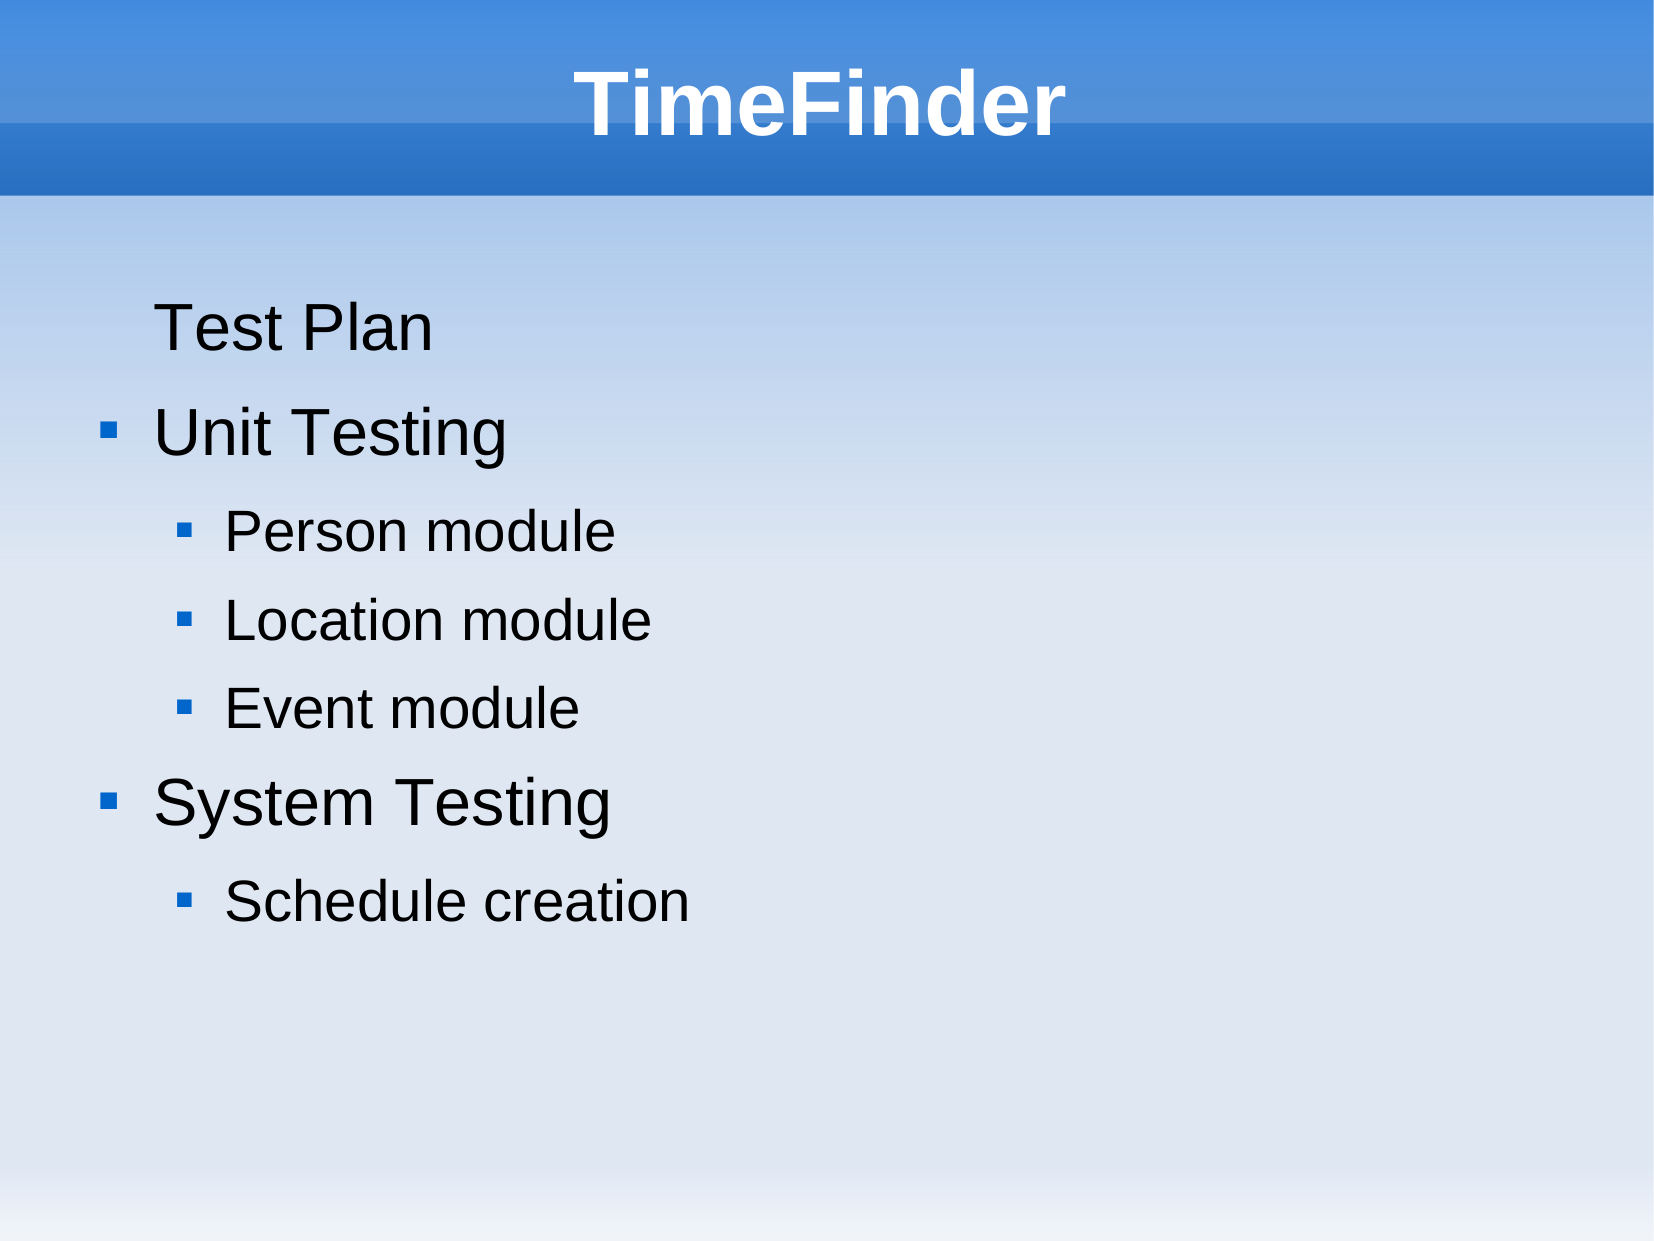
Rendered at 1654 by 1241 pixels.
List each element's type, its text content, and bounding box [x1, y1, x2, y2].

list Test Plan Unit Testing Person module Location module Event module System Testing Schedule creation [82, 290, 1571, 1094]
title TimeFinder [76, 7, 1565, 200]
picture [0, 0, 1654, 1241]
